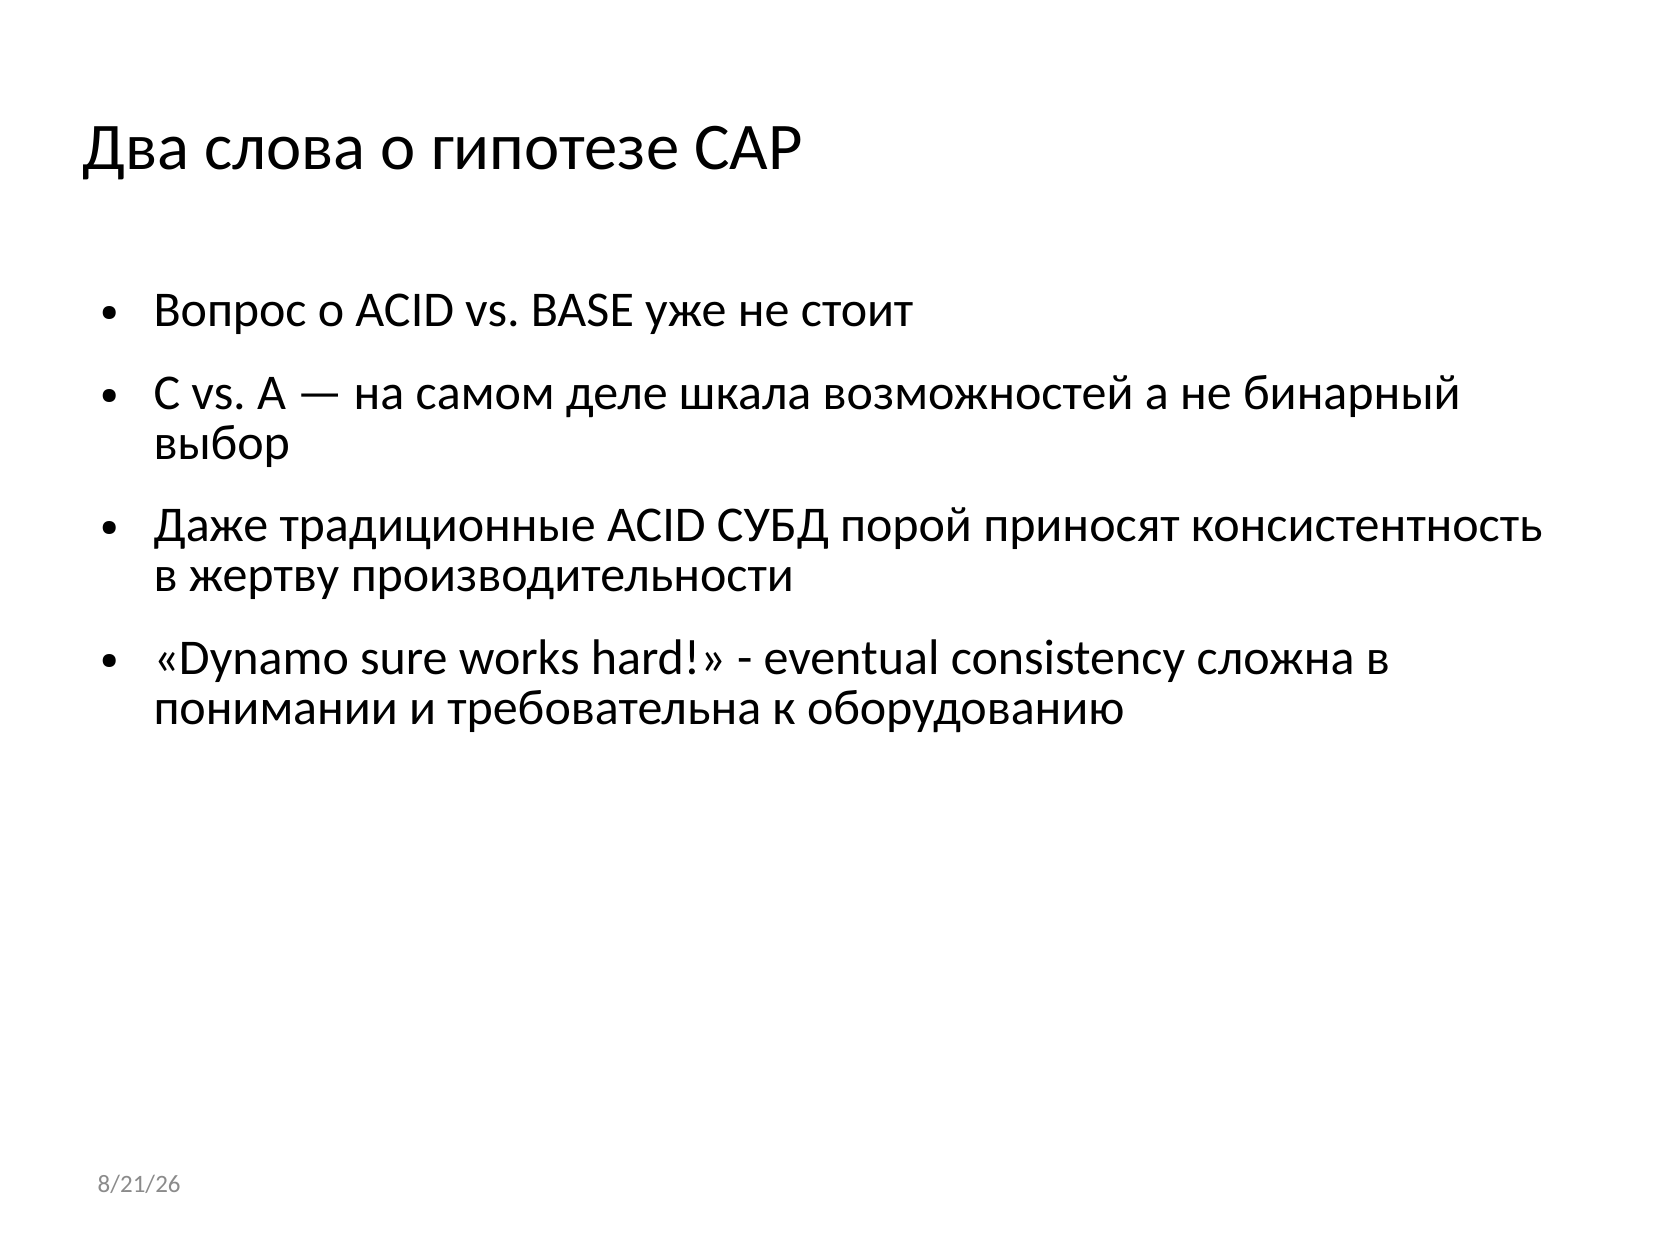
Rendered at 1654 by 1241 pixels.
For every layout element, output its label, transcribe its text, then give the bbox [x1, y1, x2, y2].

list Вопрос о ACID vs. BASE уже не стоит C vs. A — на самом деле шкала возможностей а не бинарный выбор Даже традиционные ACID СУБД порой приносят консистентность в жертву производительности «Dynamo sure works hard!» - eventual consistency сложна в понимании и требовательна к оборудованию [82, 289, 1571, 1108]
title Два слова о гипотезе CAP [82, 49, 1571, 257]
